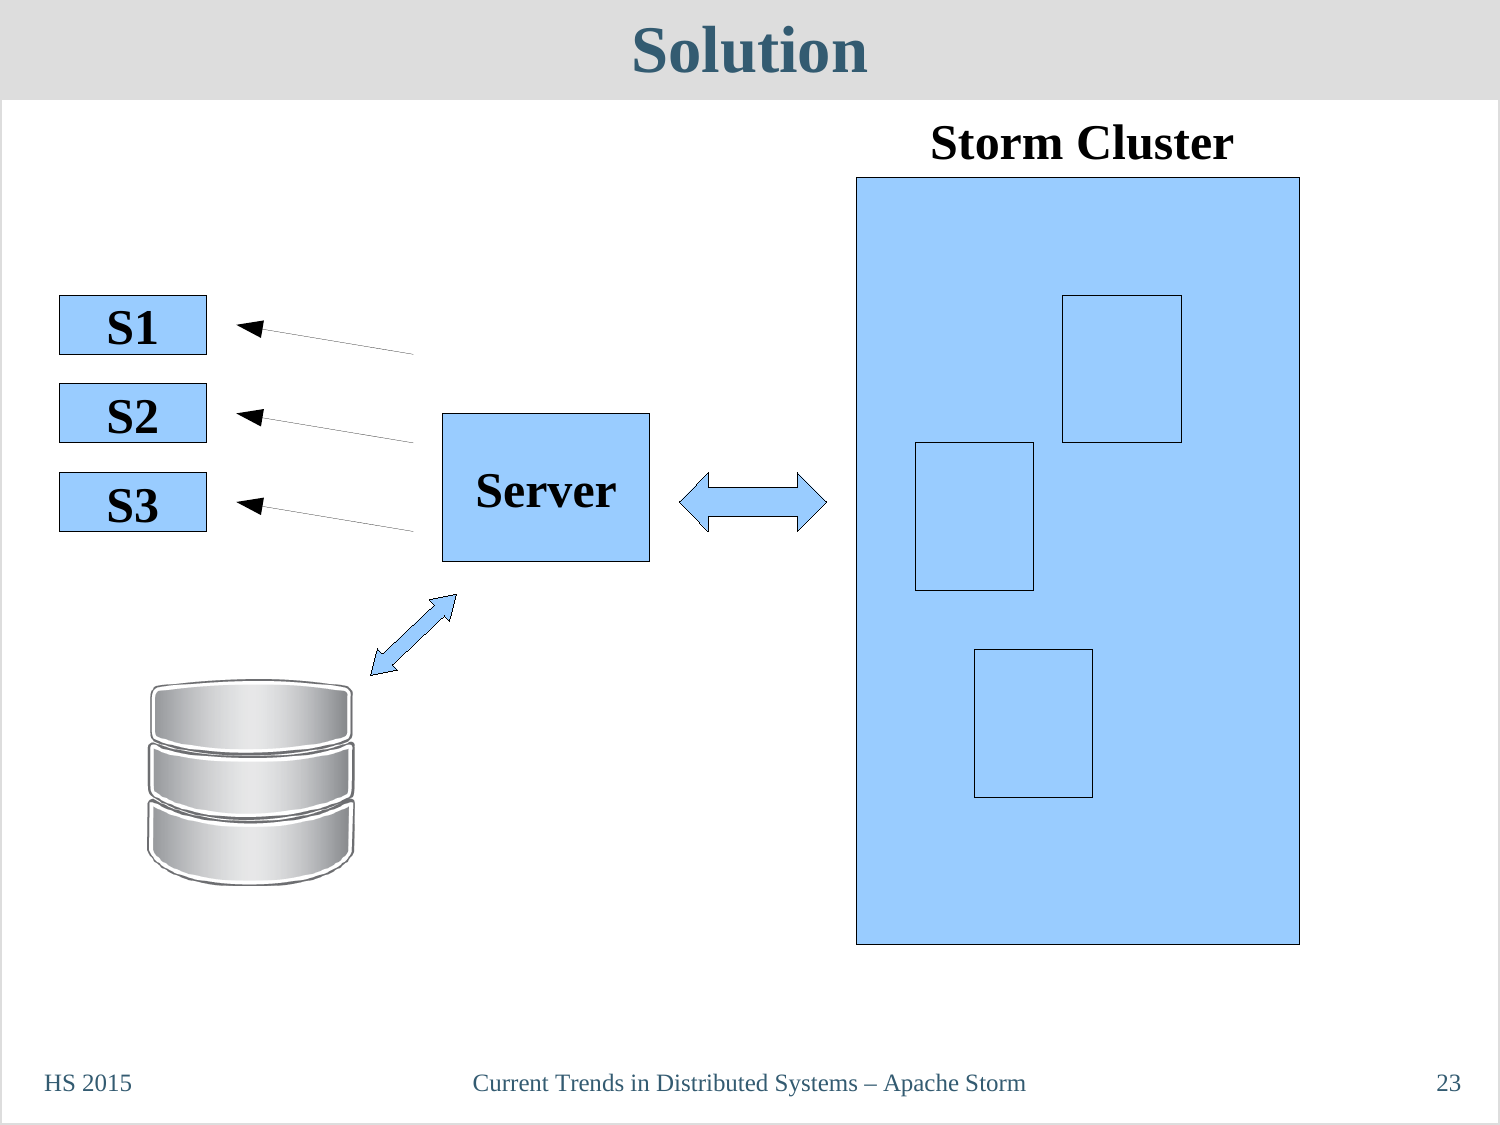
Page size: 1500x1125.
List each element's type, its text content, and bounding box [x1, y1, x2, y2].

text_box Current Trends in Distributed Systems – Apache Storm [300, 1058, 1201, 1107]
text_box [679, 472, 827, 532]
picture [147, 679, 355, 886]
text_box <Nummer> [1375, 1058, 1477, 1097]
text_box S2 [59, 383, 207, 443]
text_box [370, 594, 457, 676]
text_box Server [442, 413, 650, 562]
text_box S3 [59, 472, 207, 532]
text_box S1 [59, 295, 207, 355]
text_box HS 2015 [29, 1058, 195, 1097]
title Solution [0, 0, 1500, 100]
text_box [856, 177, 1300, 945]
text_box Storm Cluster [915, 102, 1270, 178]
